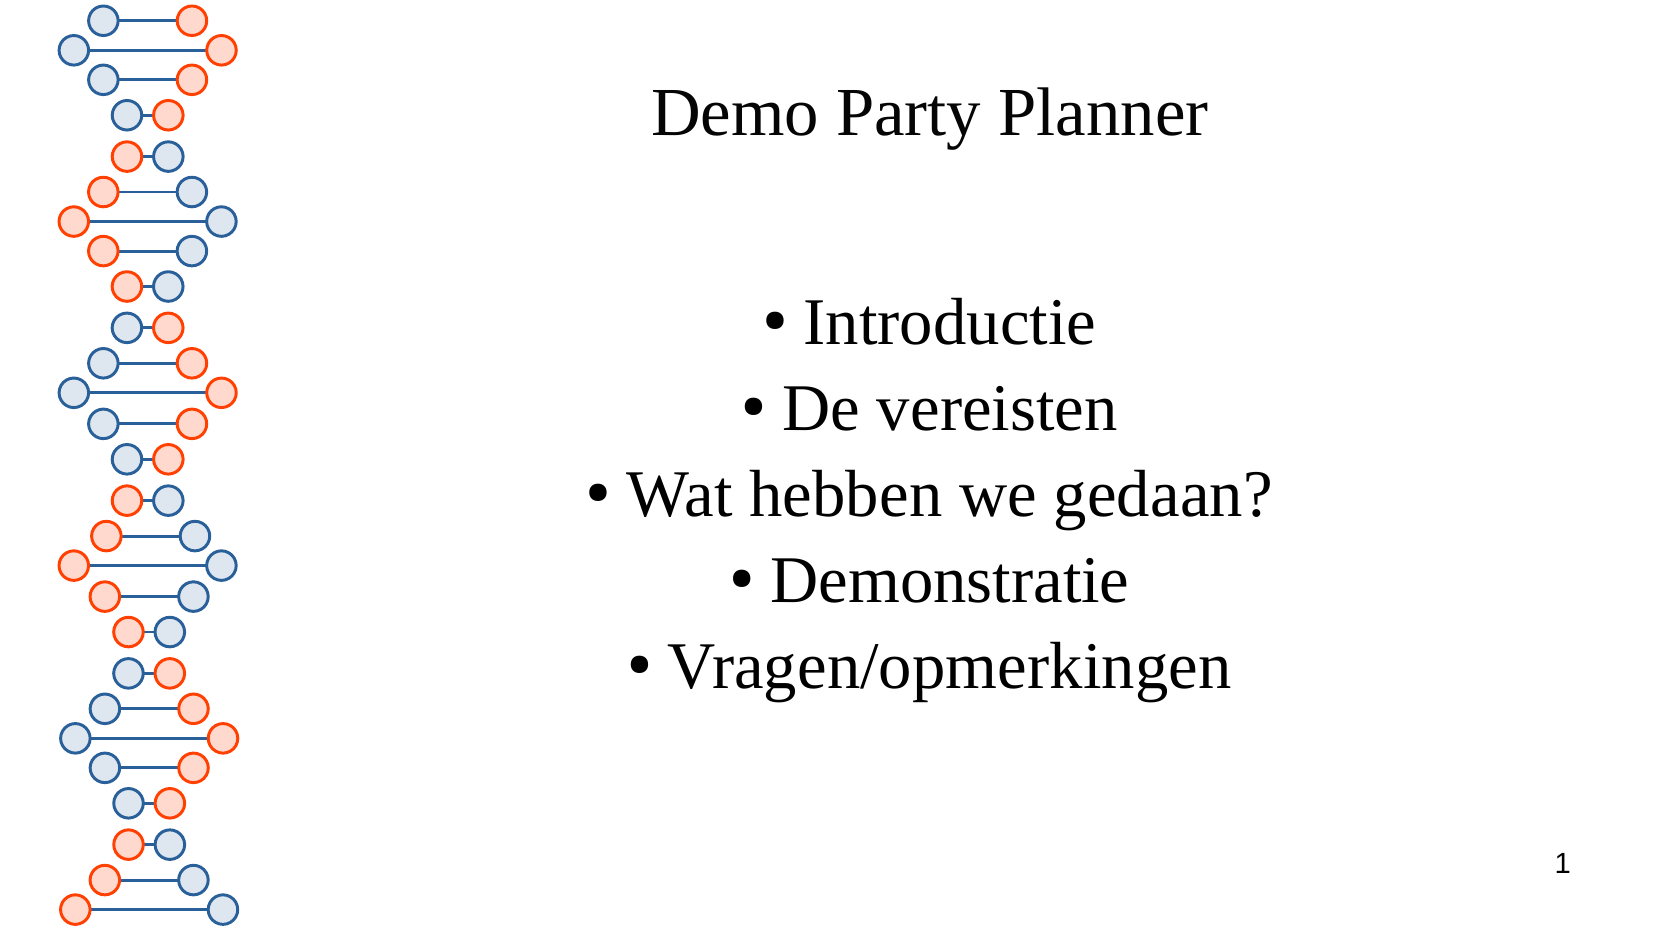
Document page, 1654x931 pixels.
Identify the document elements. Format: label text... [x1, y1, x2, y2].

title Demo Party Planner [265, 35, 1595, 189]
subtitle Introductie De vereisten Wat hebben we gedaan? Demonstratie Vragen/opmerkingen [265, 224, 1595, 764]
